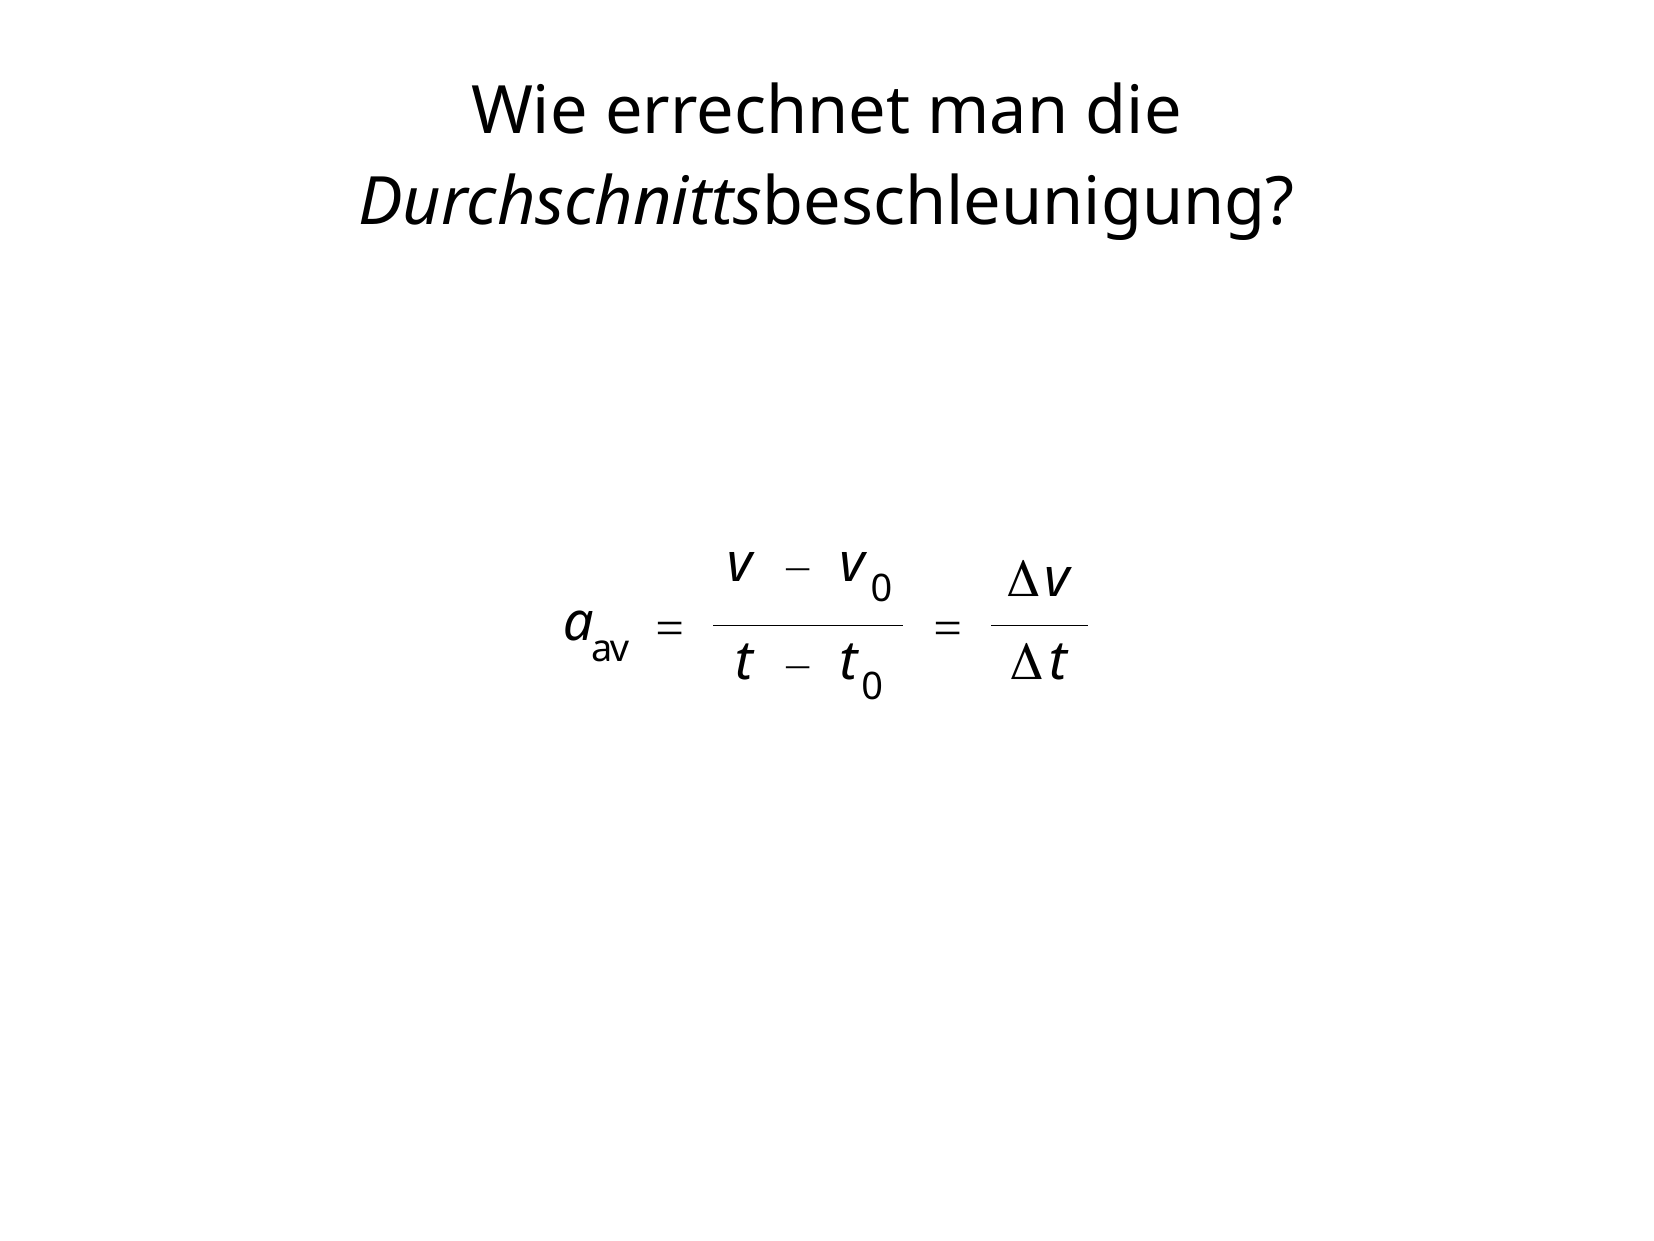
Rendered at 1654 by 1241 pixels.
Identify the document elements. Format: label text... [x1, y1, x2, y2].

chart [556, 529, 1097, 711]
title Wie errechnet man die Durchschnittsbeschleunigung? [82, 49, 1571, 257]
